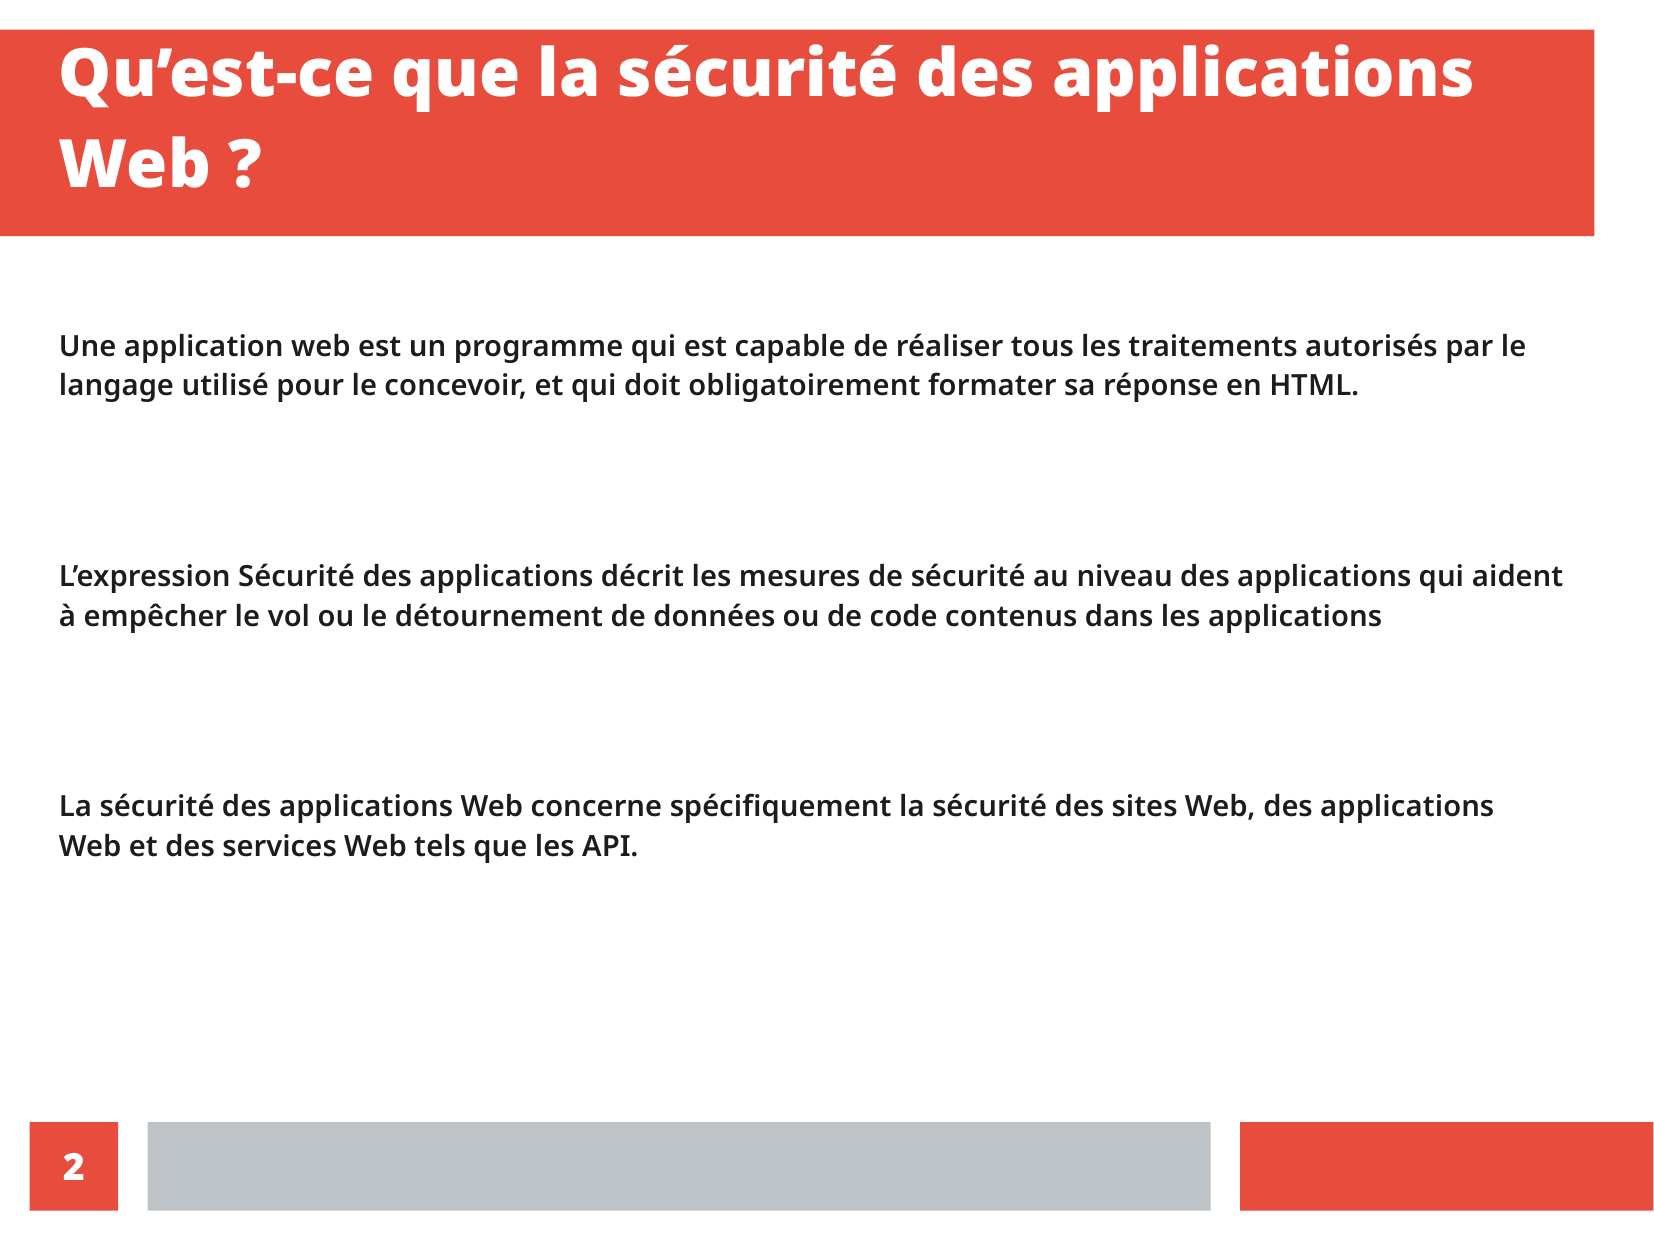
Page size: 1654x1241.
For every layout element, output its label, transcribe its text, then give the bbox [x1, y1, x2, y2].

list Une application web est un programme qui est capable de réaliser tous les traitements autorisés par le langage utilisé pour le concevoir, et qui doit obligatoirement formater sa réponse en HTML. L’expression Sécurité des applications décrit les mesures de sécurité au niveau des applications qui aident à empêcher le vol ou le détournement de données ou de code contenus dans les applications La sécurité des applications Web concerne spécifiquement la sécurité des sites Web, des applications Web et des services Web tels que les API. [59, 324, 1565, 1093]
title Qu’est-ce que la sécurité des applications Web ? [59, 59, 1595, 207]
